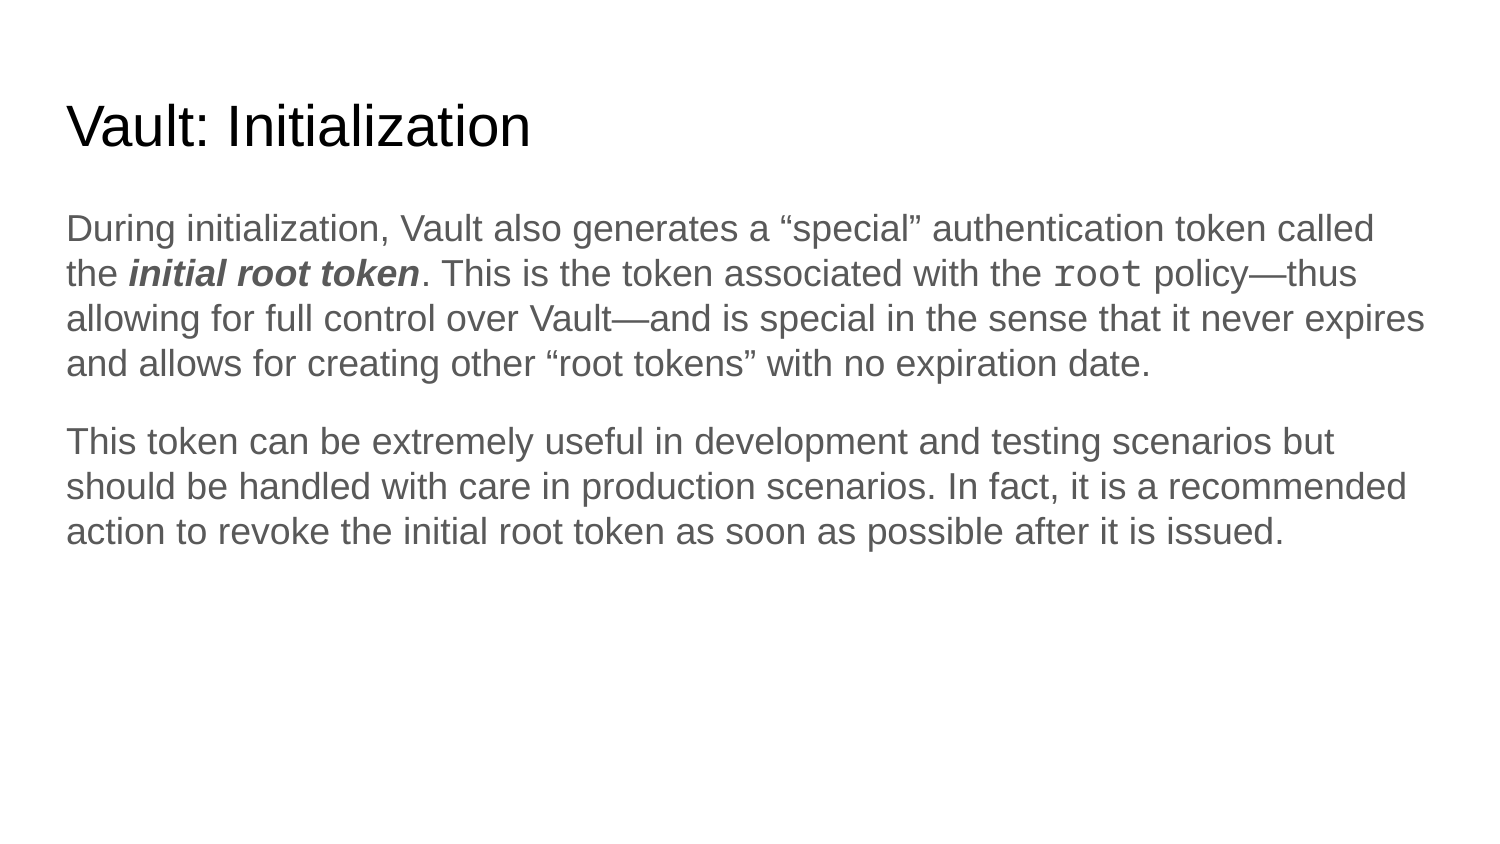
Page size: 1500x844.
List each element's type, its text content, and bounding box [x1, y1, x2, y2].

title Vault: Initialization [51, 72, 1449, 167]
list During initialization, Vault also generates a “special” authentication token called the initial root token. This is the token associated with the root policy—thus allowing for full control over Vault—and is special in the sense that it never expires and allows for creating other “root tokens” with no expiration date. This token can be extremely useful in development and testing scenarios but should be handled with care in production scenarios. In fact, it is a recommended action to revoke the initial root token as soon as possible after it is issued. [51, 189, 1449, 750]
